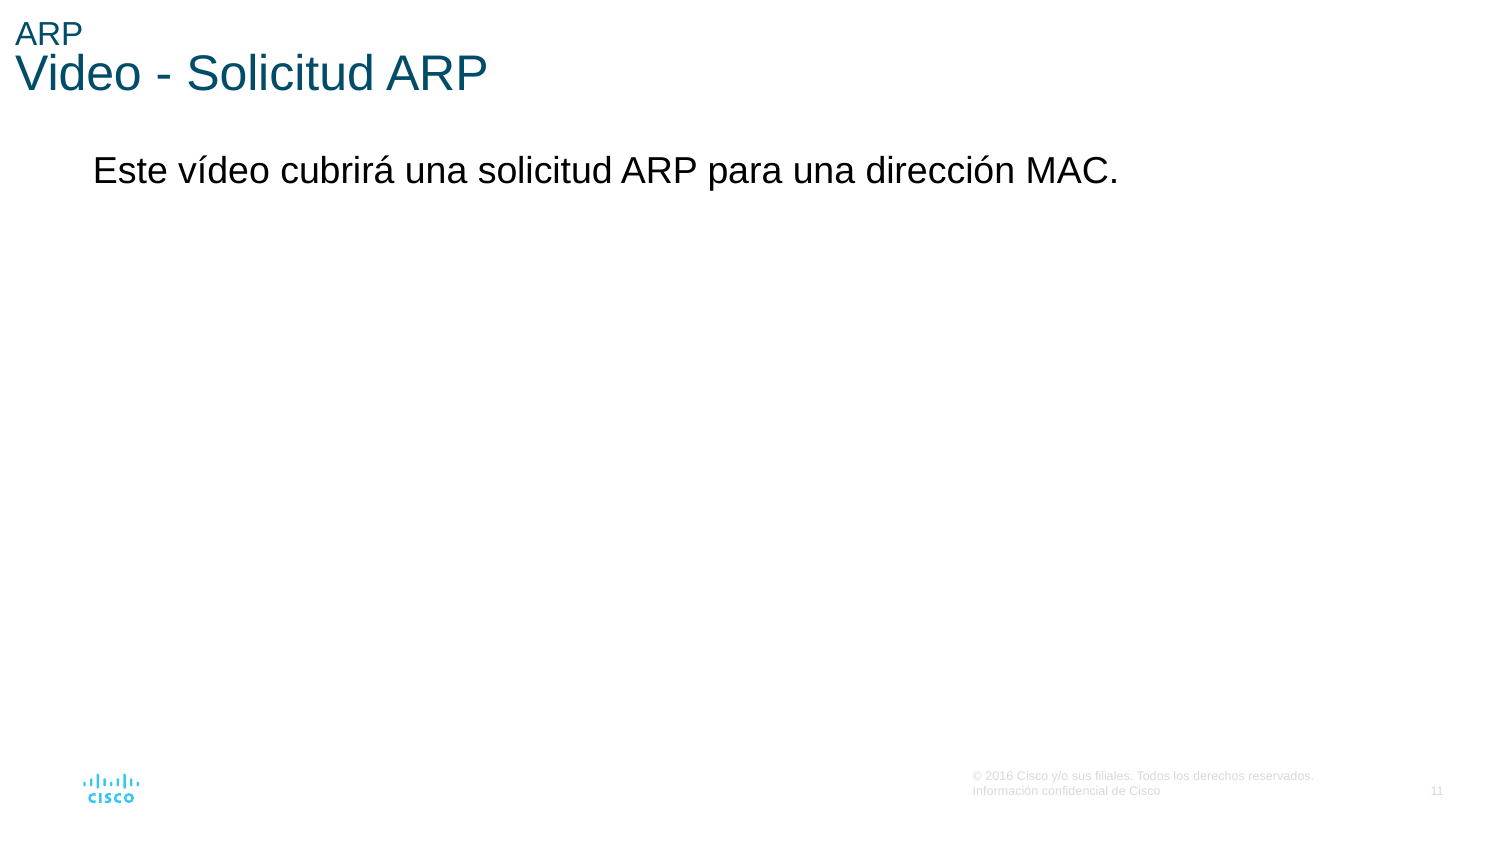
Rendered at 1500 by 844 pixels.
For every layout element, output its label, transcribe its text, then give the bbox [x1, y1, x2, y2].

title ARP Video - Solicitud ARP [0, 0, 1369, 121]
list Este vídeo cubrirá una solicitud ARP para una dirección MAC. [77, 138, 1437, 726]
